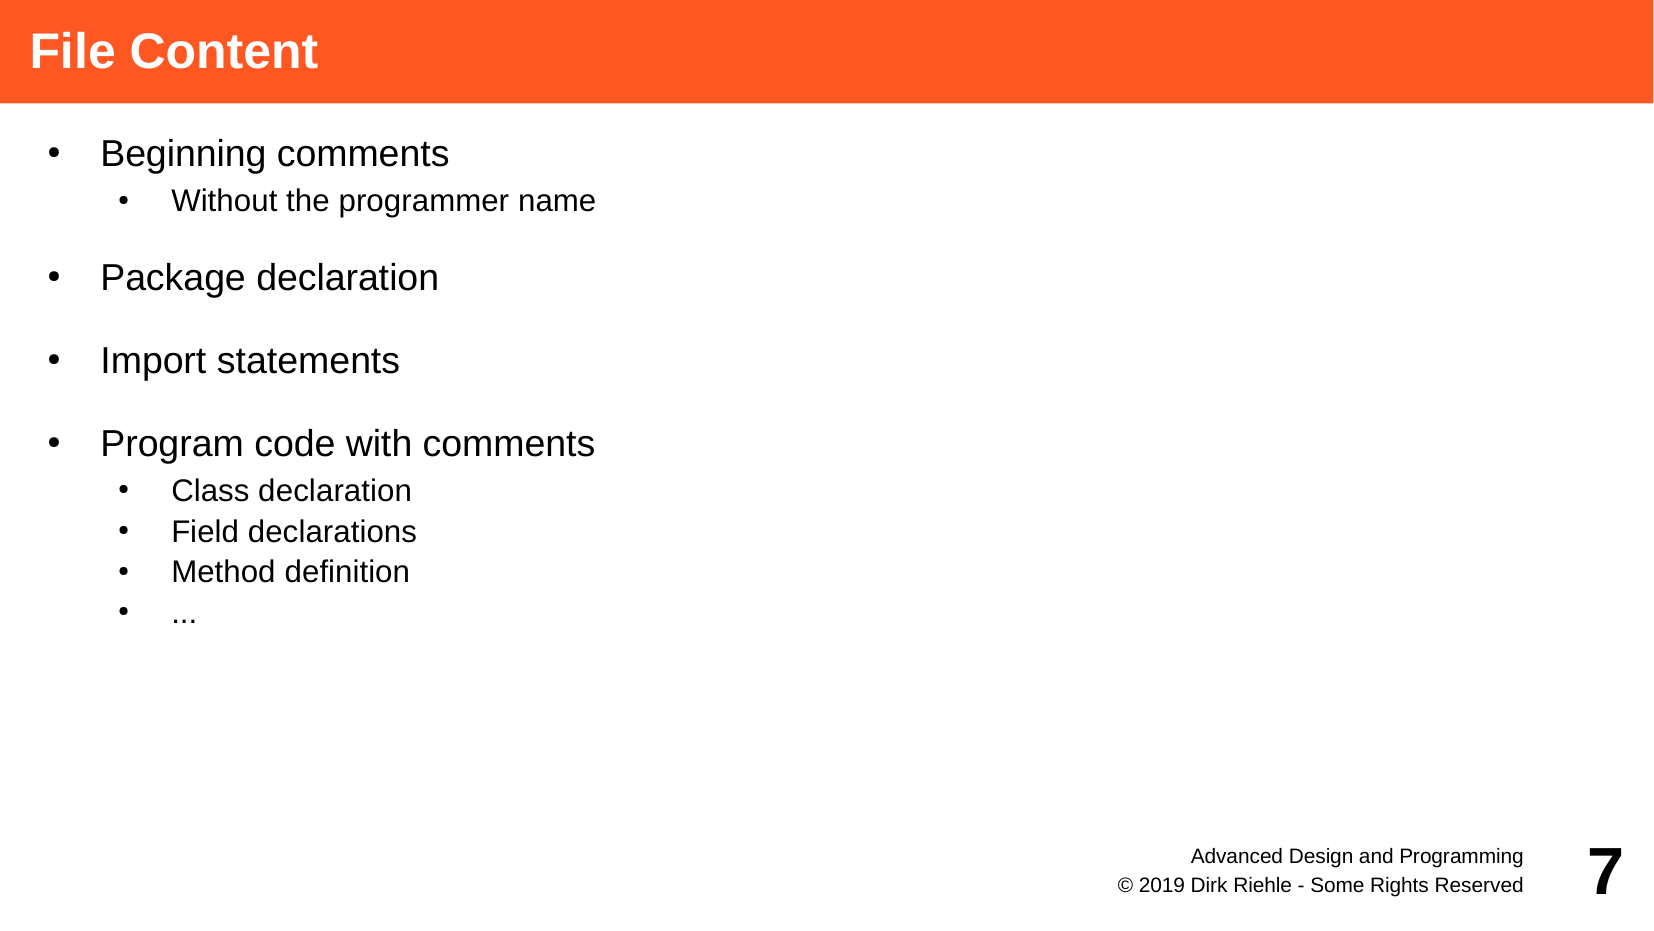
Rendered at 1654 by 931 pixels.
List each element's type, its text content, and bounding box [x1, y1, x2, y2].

title File Content [0, 0, 1654, 104]
list Beginning comments Without the programmer name Package declaration Import statements Program code with comments Class declaration Field declarations Method definition ... [29, 132, 1625, 813]
